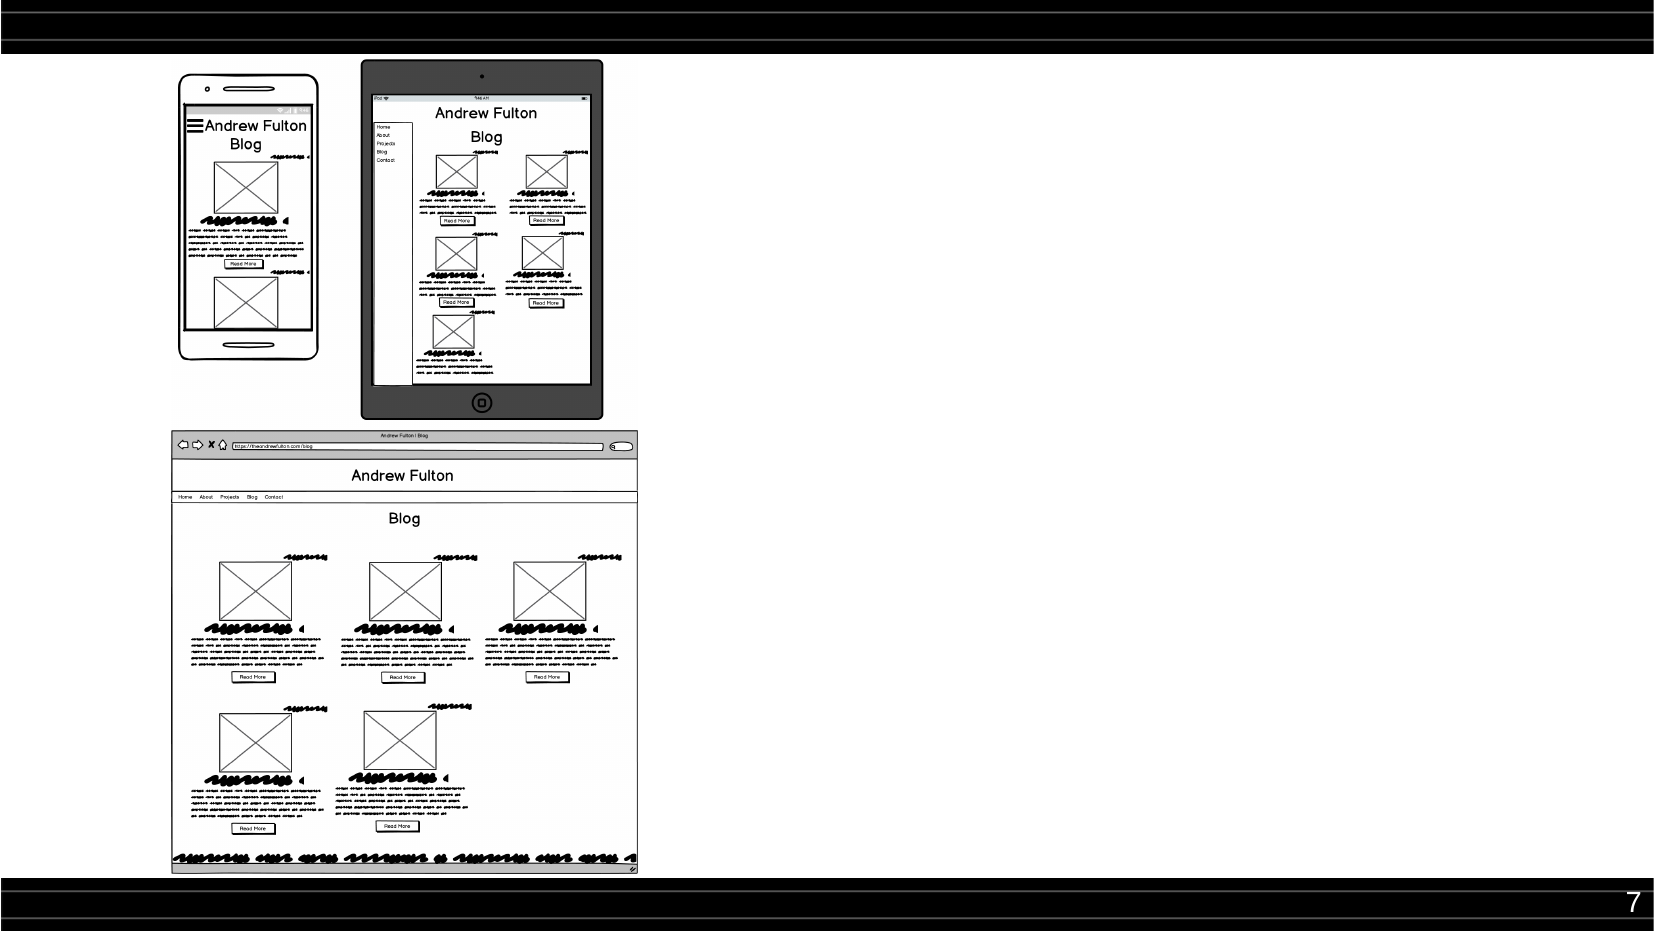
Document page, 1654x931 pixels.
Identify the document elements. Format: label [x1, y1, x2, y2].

picture [1, 878, 1654, 931]
picture [171, 58, 638, 875]
picture [1, 0, 1654, 54]
